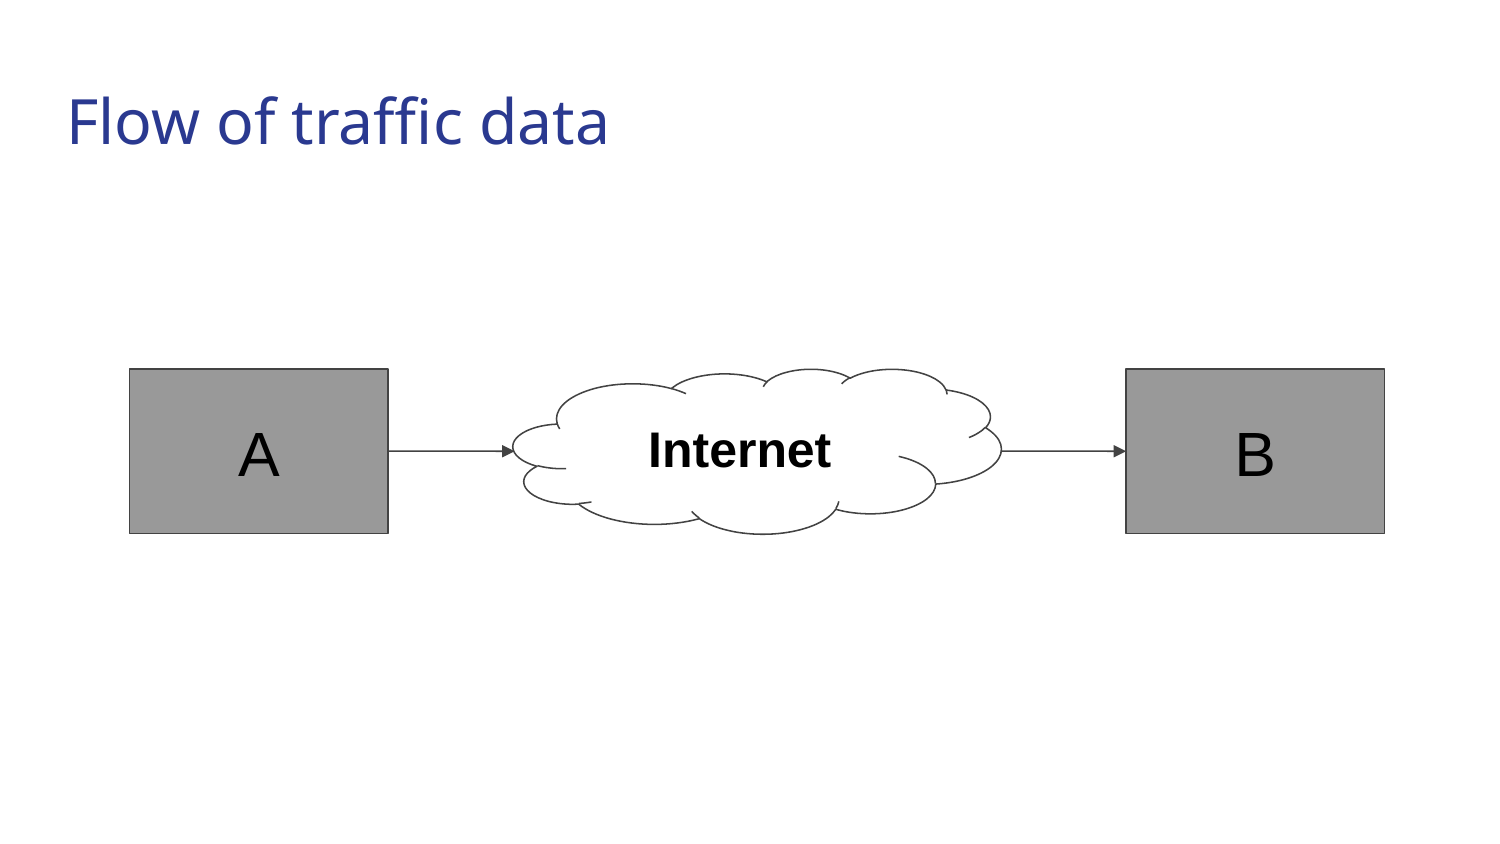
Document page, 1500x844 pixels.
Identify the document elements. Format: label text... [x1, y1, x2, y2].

text_box B [1126, 368, 1385, 534]
text_box Internet [512, 369, 1002, 535]
title Flow of traffic data [51, 67, 1449, 167]
text_box A [129, 368, 389, 534]
